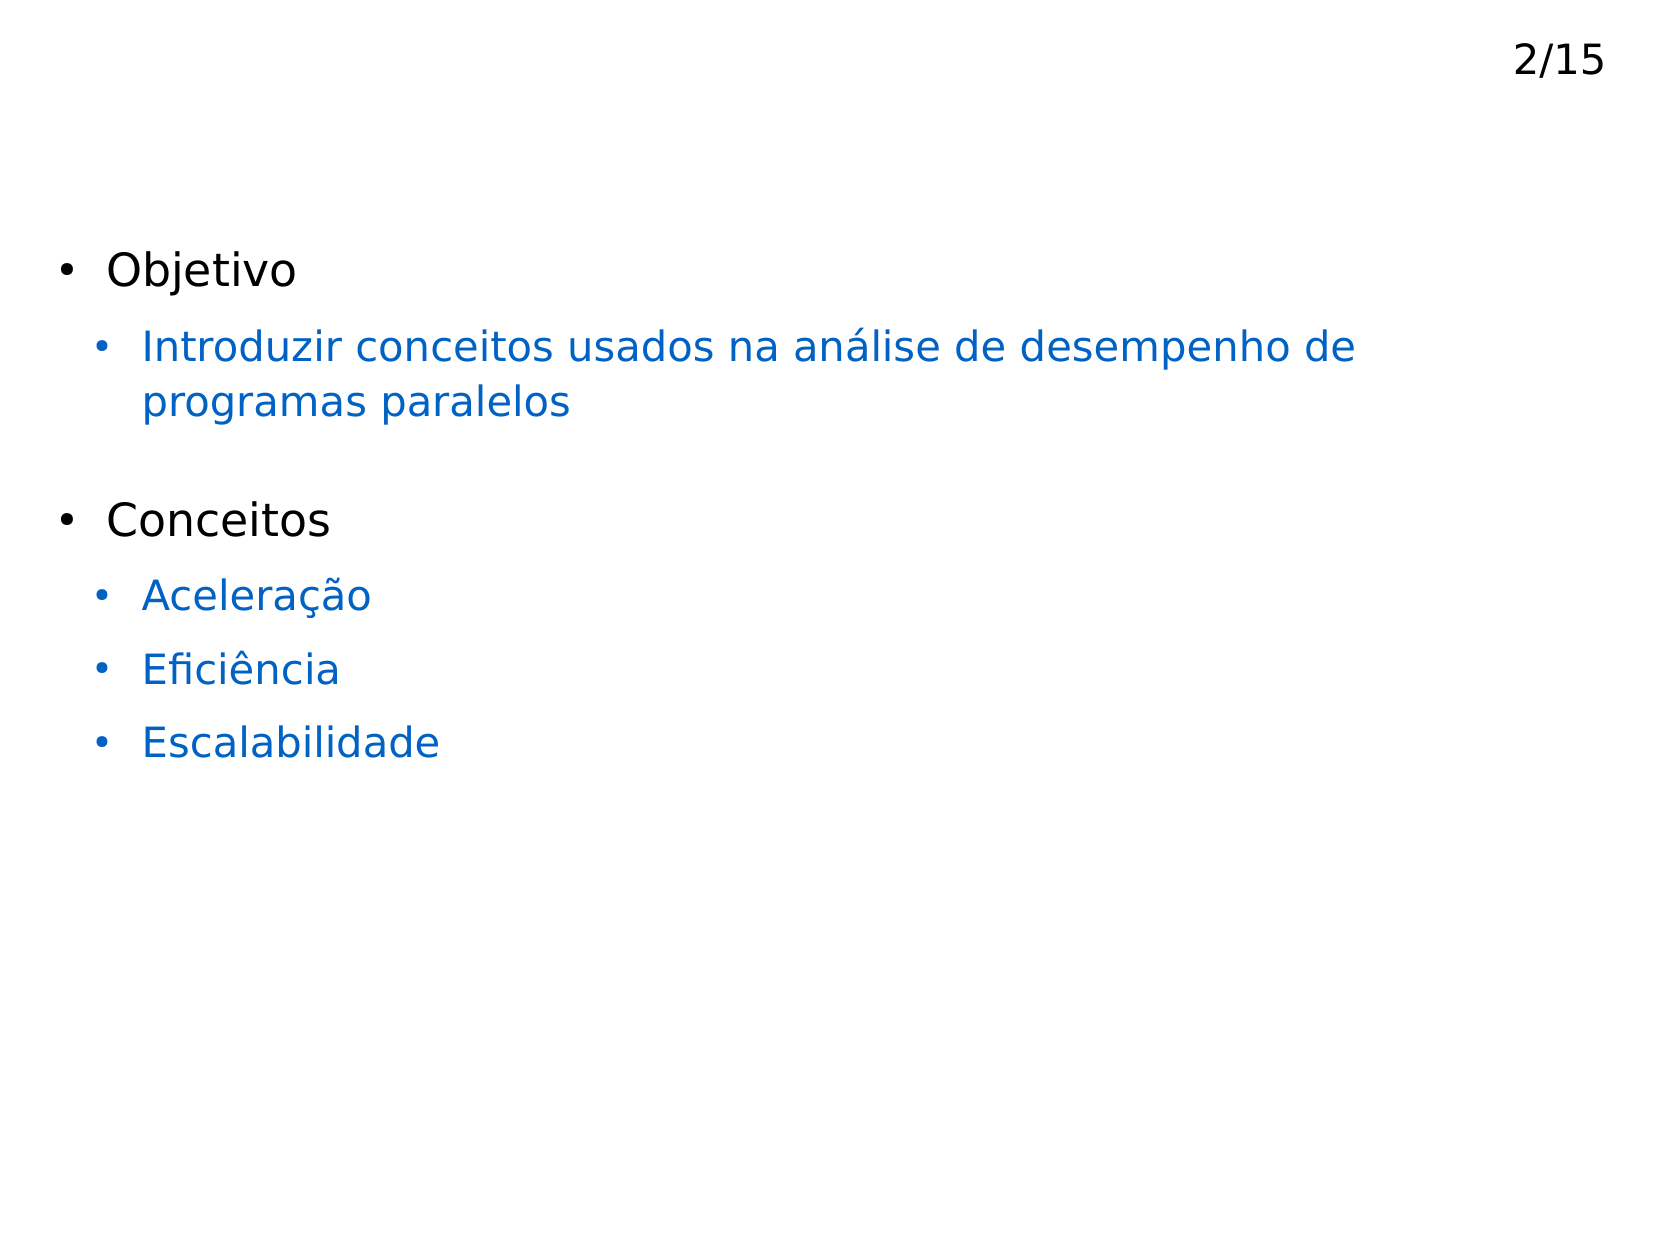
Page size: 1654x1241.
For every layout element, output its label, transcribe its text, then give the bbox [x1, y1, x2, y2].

list Objetivo Introduzir conceitos usados na análise de desempenho de programas paralelos Conceitos Aceleração Eficiência Escalabilidade [59, 236, 1595, 1211]
